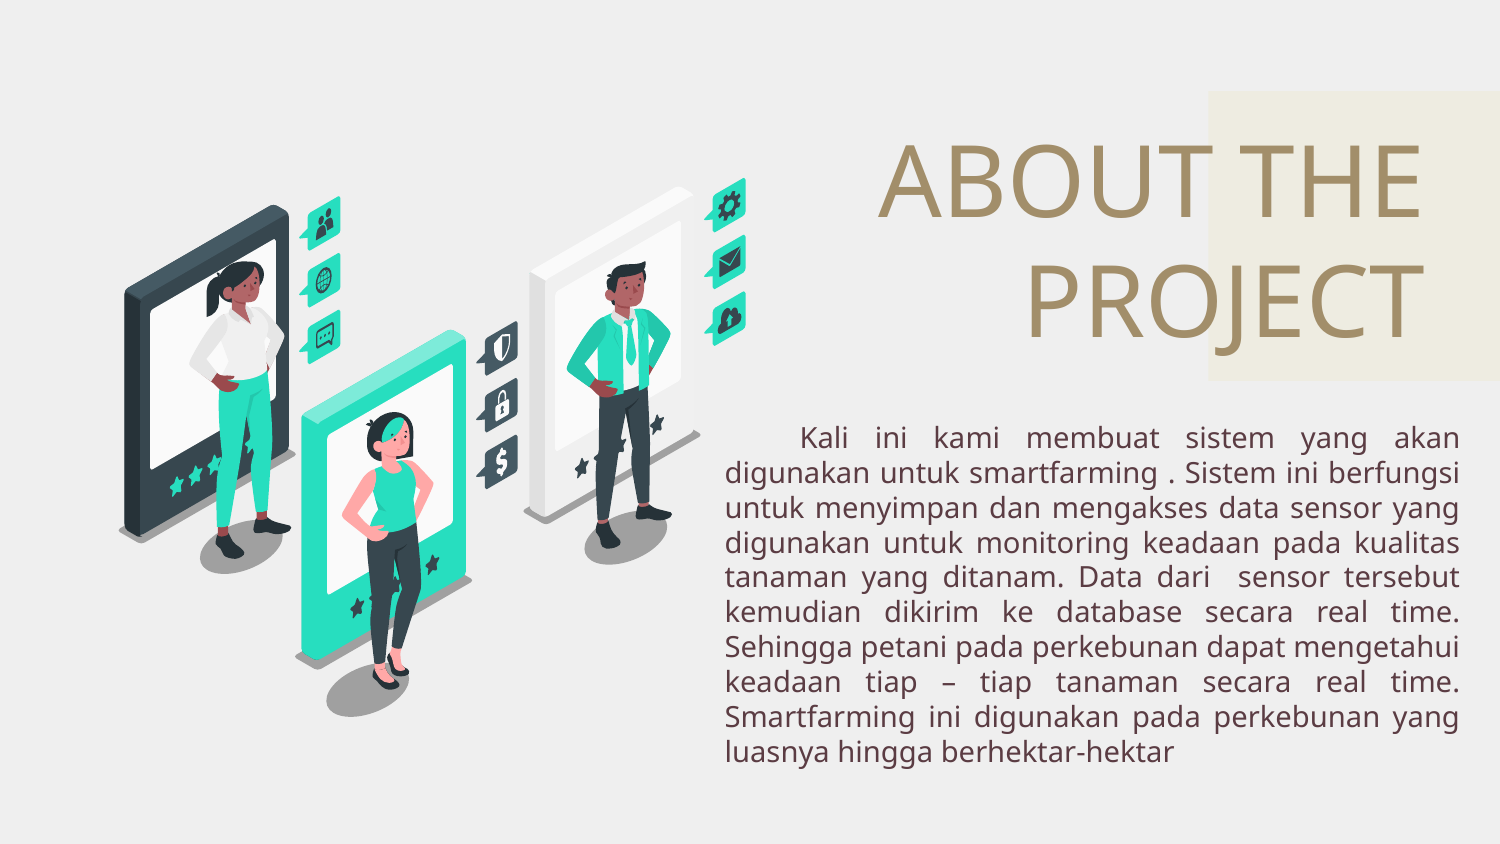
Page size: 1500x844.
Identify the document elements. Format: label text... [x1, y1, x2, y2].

text_box [704, 177, 746, 233]
text_box [704, 291, 746, 346]
text_box [476, 377, 518, 433]
text_box [299, 252, 341, 308]
text_box [704, 234, 746, 290]
text_box [118, 204, 296, 574]
text_box ABOUT THE PROJECT [789, 225, 1440, 372]
text_box Kali ini kami membuat sistem yang akan digunakan untuk smartfarming . Sistem ini berfungsi untuk menyimpan dan mengakses data sensor yang digunakan untuk monitoring keadaan pada kualitas tanaman yang ditanam. Data dari sensor tersebut kemudian dikirim ke database secara real time. Sehingga petani pada perkebunan dapat mengetahui keadaan tiap – tiap tanaman secara real time. Smartfarming ini digunakan pada perkebunan yang luasnya hingga berhektar-hektar [634, 403, 1476, 596]
text_box [299, 309, 341, 365]
text_box [476, 434, 518, 490]
text_box [299, 196, 341, 251]
text_box [523, 186, 694, 565]
text_box [295, 329, 473, 717]
text_box [476, 321, 518, 376]
